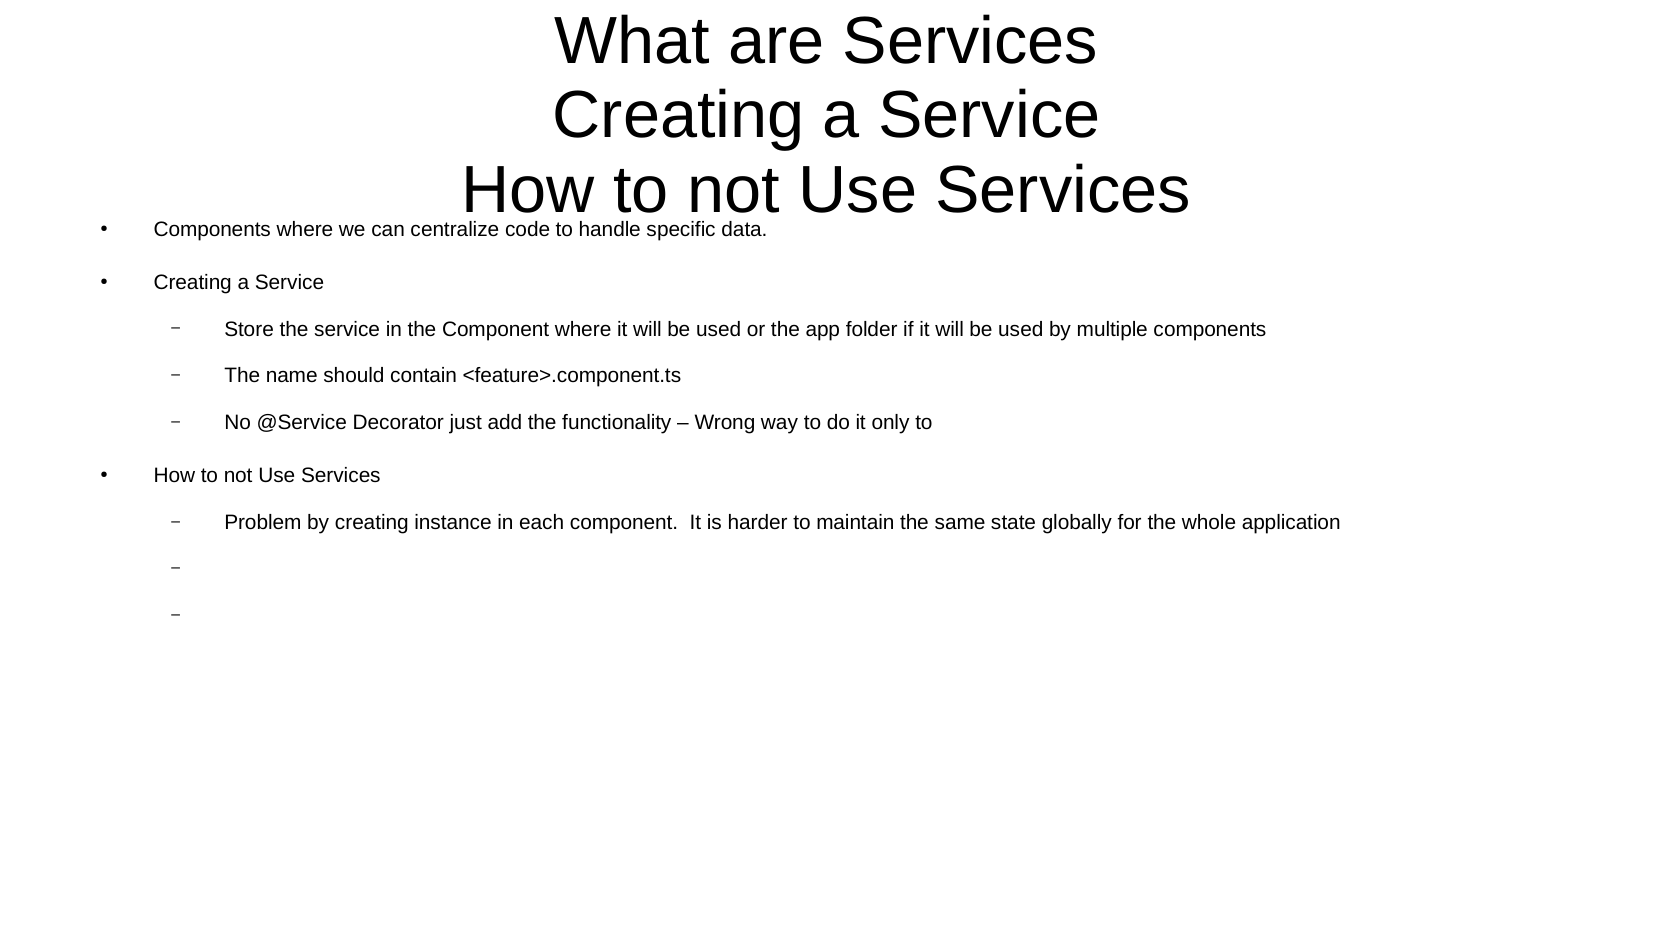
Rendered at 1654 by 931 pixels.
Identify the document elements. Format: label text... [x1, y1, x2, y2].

title What are Services Creating a Service How to not Use Services [82, 3, 1571, 217]
list Components where we can centralize code to handle specific data. Creating a Service Store the service in the Component where it will be used or the app folder if it will be used by multiple components The name should contain <feature>.component.ts No @Service Decorator just add the functionality – Wrong way to do it only to How to not Use Services Problem by creating instance in each component. It is harder to maintain the same state globally for the whole application [82, 217, 1636, 916]
